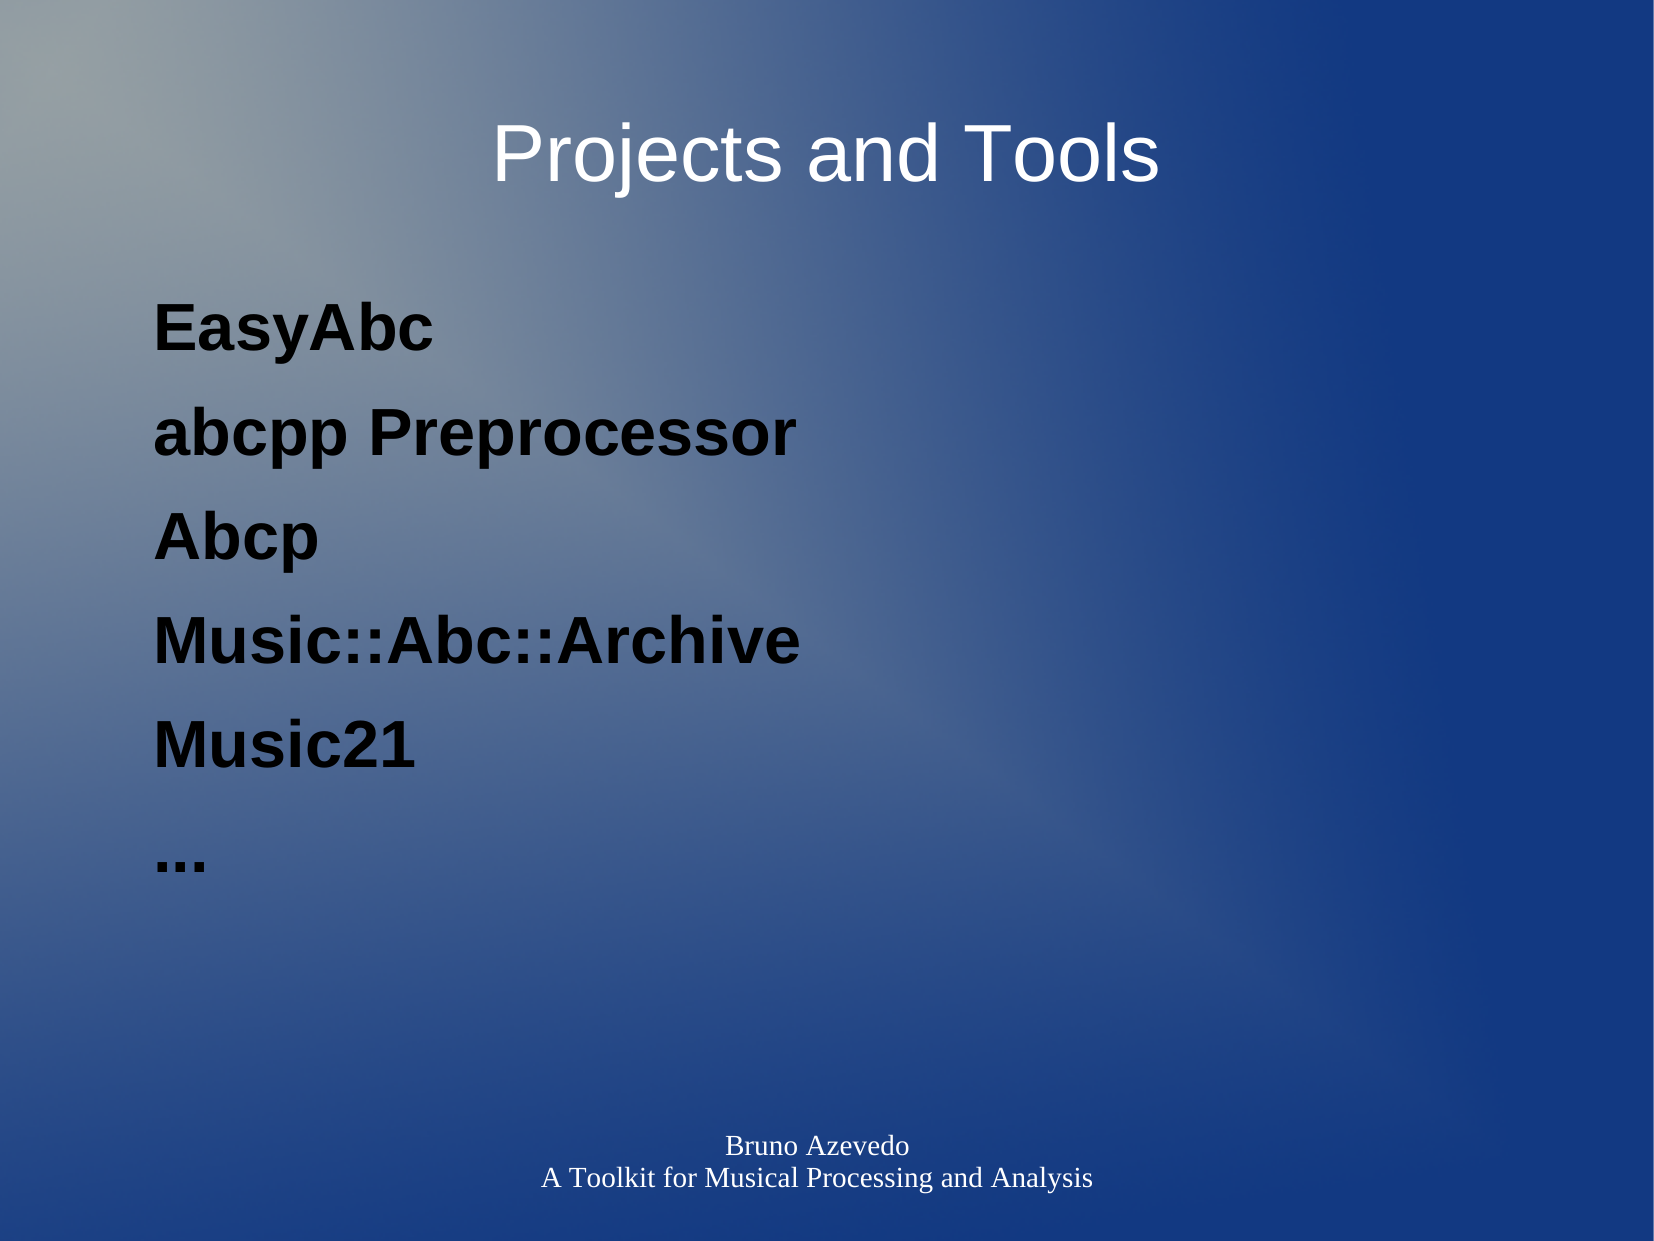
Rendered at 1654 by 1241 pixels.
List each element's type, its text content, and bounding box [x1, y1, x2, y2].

list EasyAbc abcpp Preprocessor Abcp Music::Abc::Archive Music21 ... [82, 290, 1571, 1010]
picture [0, 0, 1654, 1241]
title Projects and Tools [82, 49, 1571, 257]
